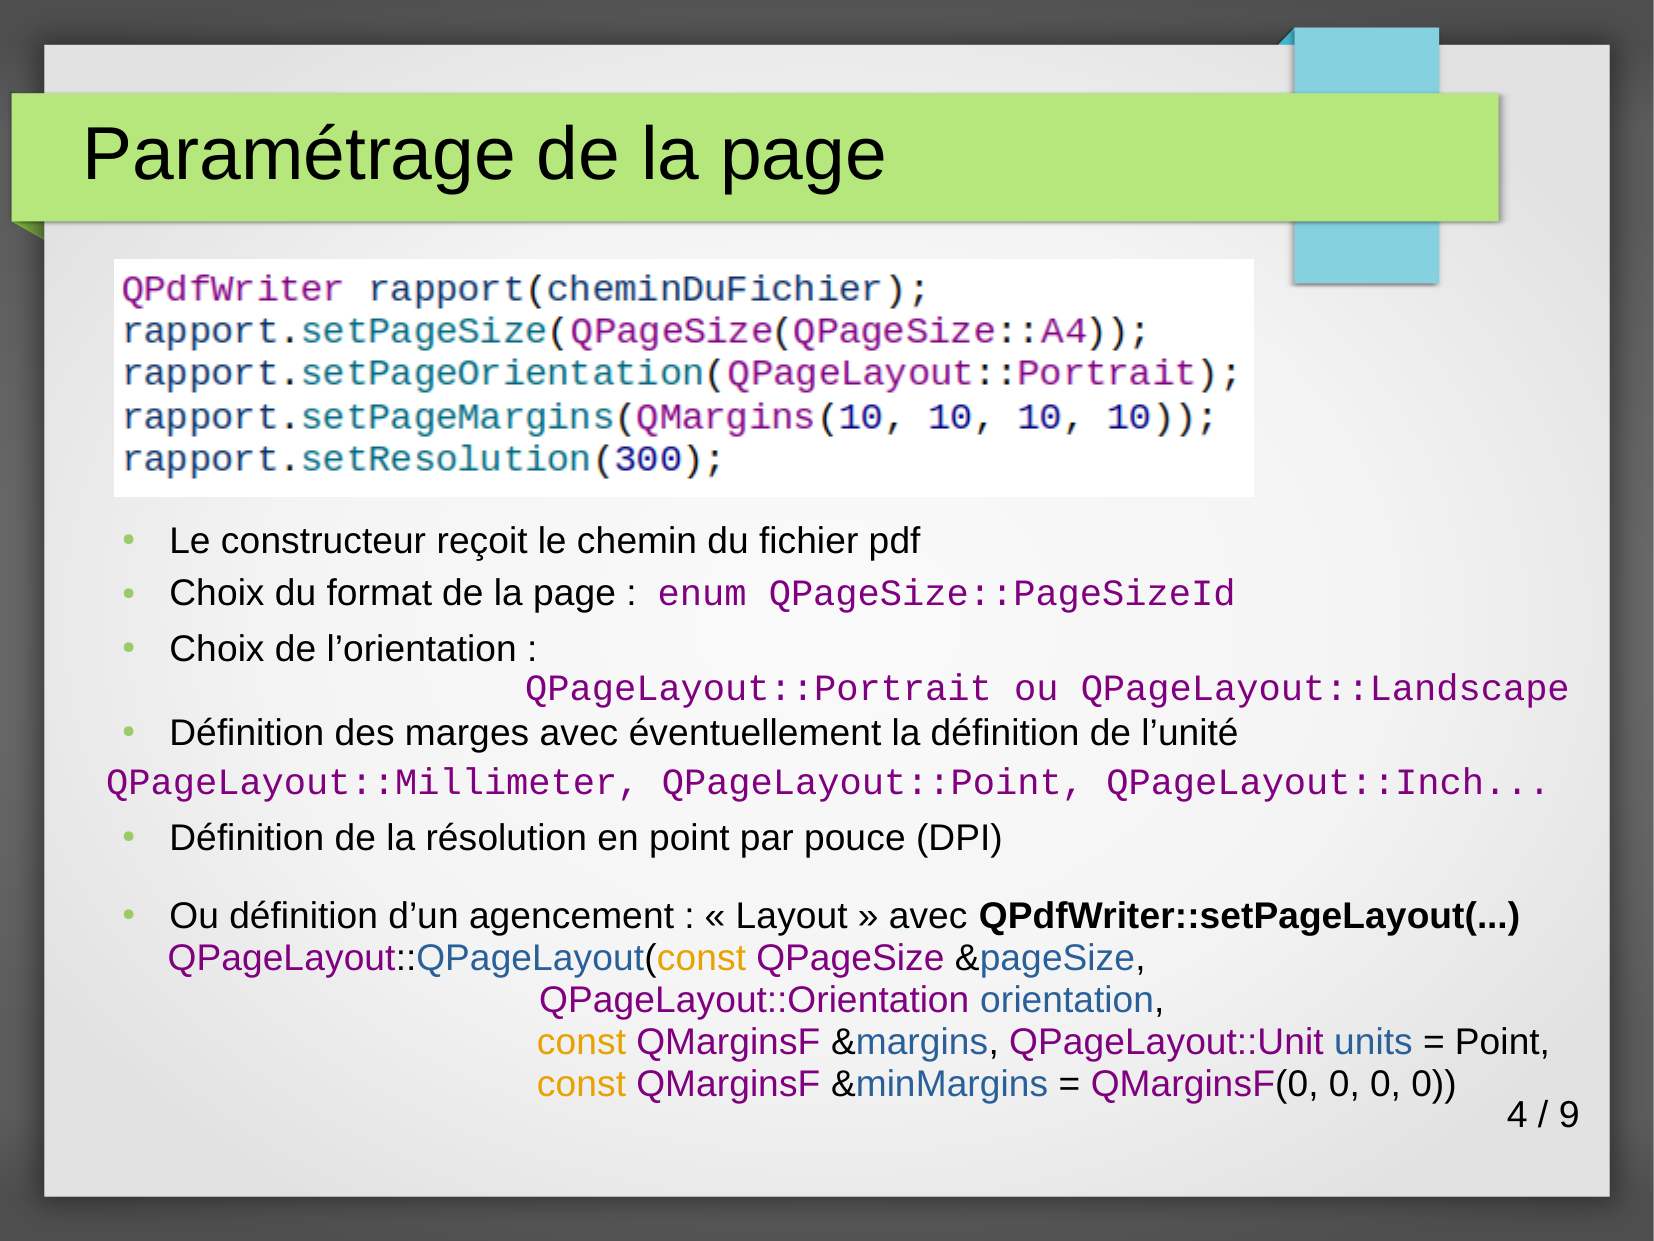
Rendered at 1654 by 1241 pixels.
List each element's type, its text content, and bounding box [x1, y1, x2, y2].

title Paramétrage de la page [82, 94, 1264, 213]
list Le constructeur reçoit le chemin du fichier pdf Choix du format de la page : enum QPageSize::PageSizeId Choix de l’orientation : QPageLayout::Portrait ou QPageLayout::Landscape Définition des marges avec éventuellement la définition de l’unité QPageLayout::Millimeter, QPageLayout::Point, QPageLayout::Inch... Définition de la résolution en point par pouce (DPI) Ou définition d’un agencement : « Layout » avec QPdfWriter::setPageLayout(...) QPageLayout::QPageLayout(const QPageSize &pageSize, QPageLayout::Orientation orientation, const QMarginsF &margins, QPageLayout::Unit units = Point, const QMarginsF &minMargins = QMarginsF(0, 0, 0, 0)) [106, 519, 1571, 1134]
picture [0, 0, 1654, 1241]
